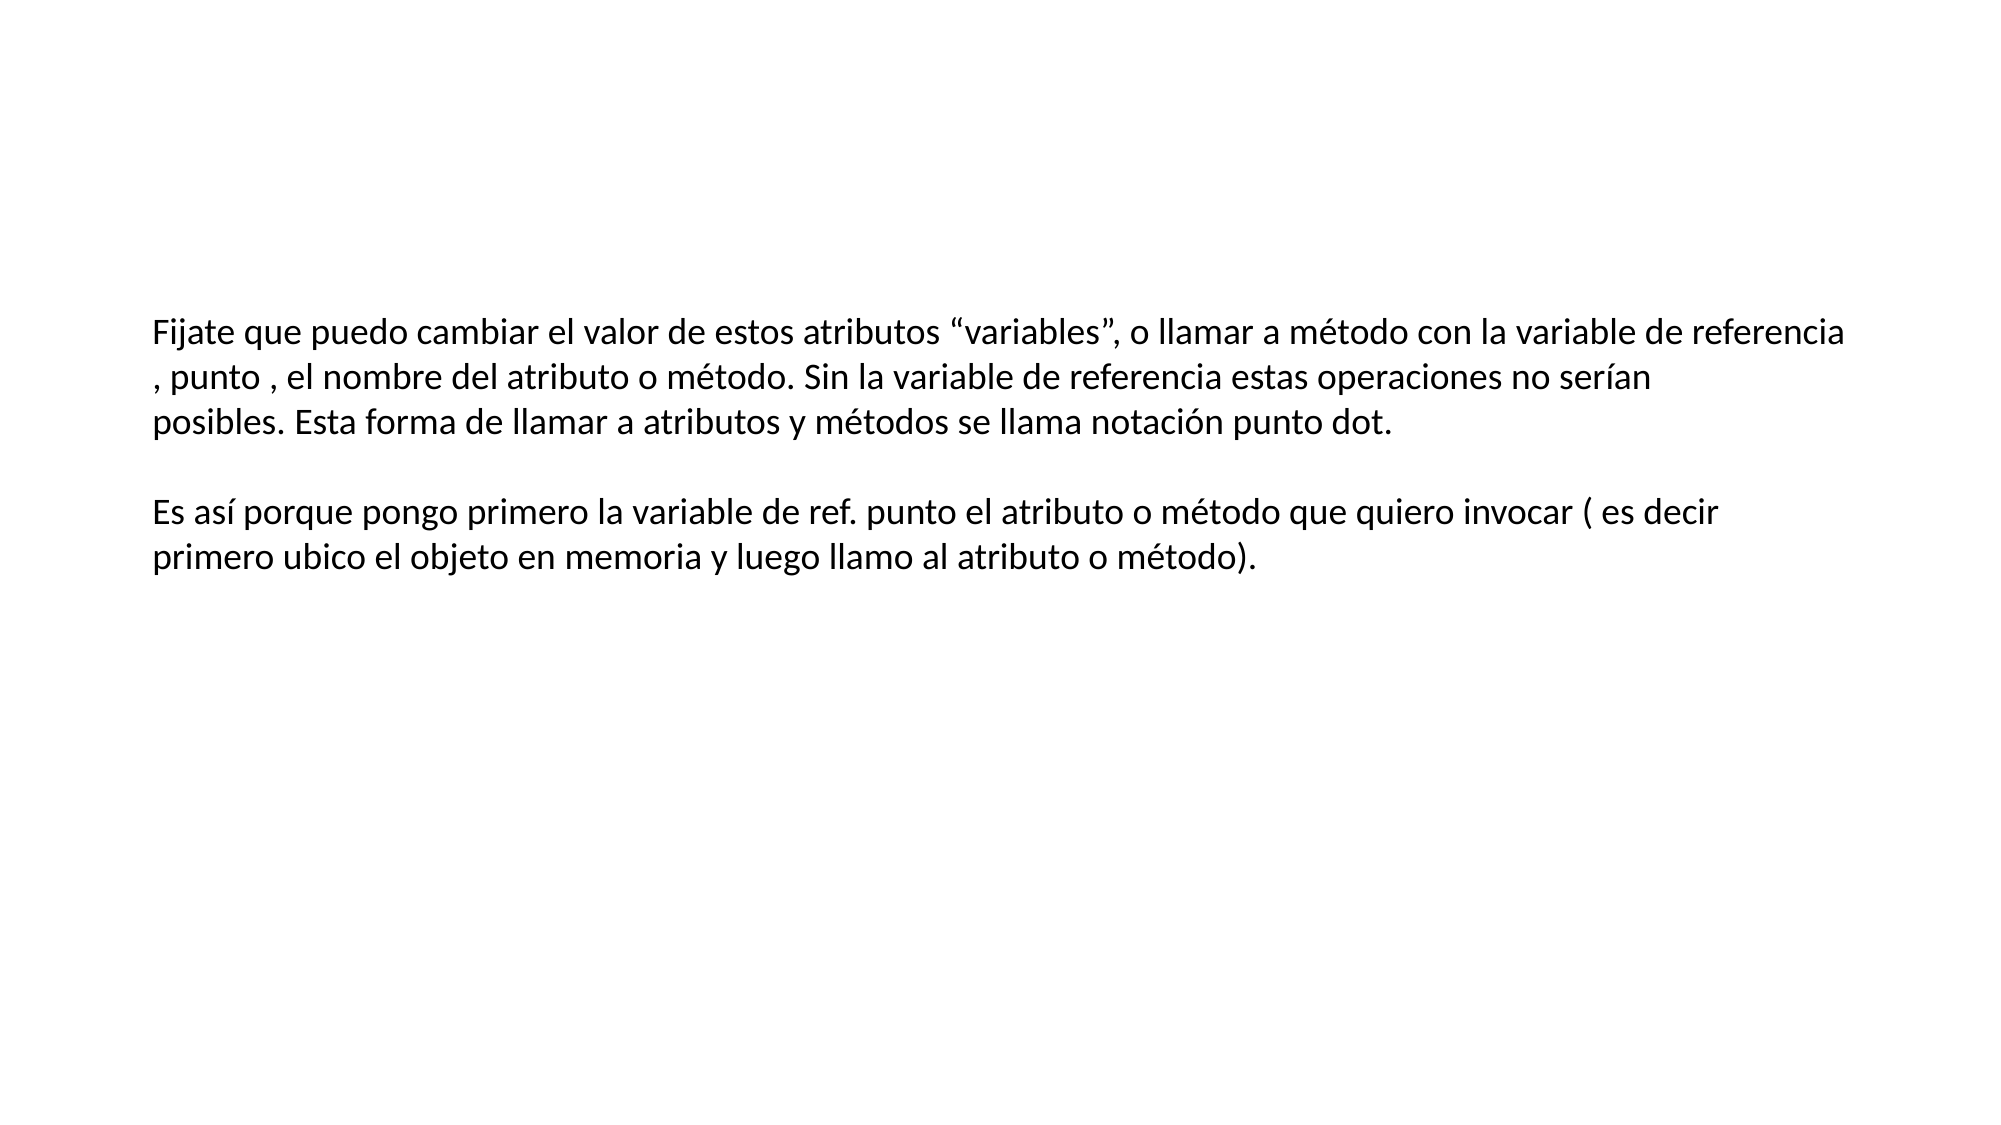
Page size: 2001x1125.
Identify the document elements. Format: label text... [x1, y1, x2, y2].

text_box Fijate que puedo cambiar el valor de estos atributos “variables”, o llamar a método con la variable de referencia , punto , el nombre del atributo o método. Sin la variable de referencia estas operaciones no serían posibles. Esta forma de llamar a atributos y métodos se llama notación punto dot. Es así porque pongo primero la variable de ref. punto el atributo o método que quiero invocar ( es decir primero ubico el objeto en memoria y luego llamo al atributo o método). [137, 299, 1862, 1013]
